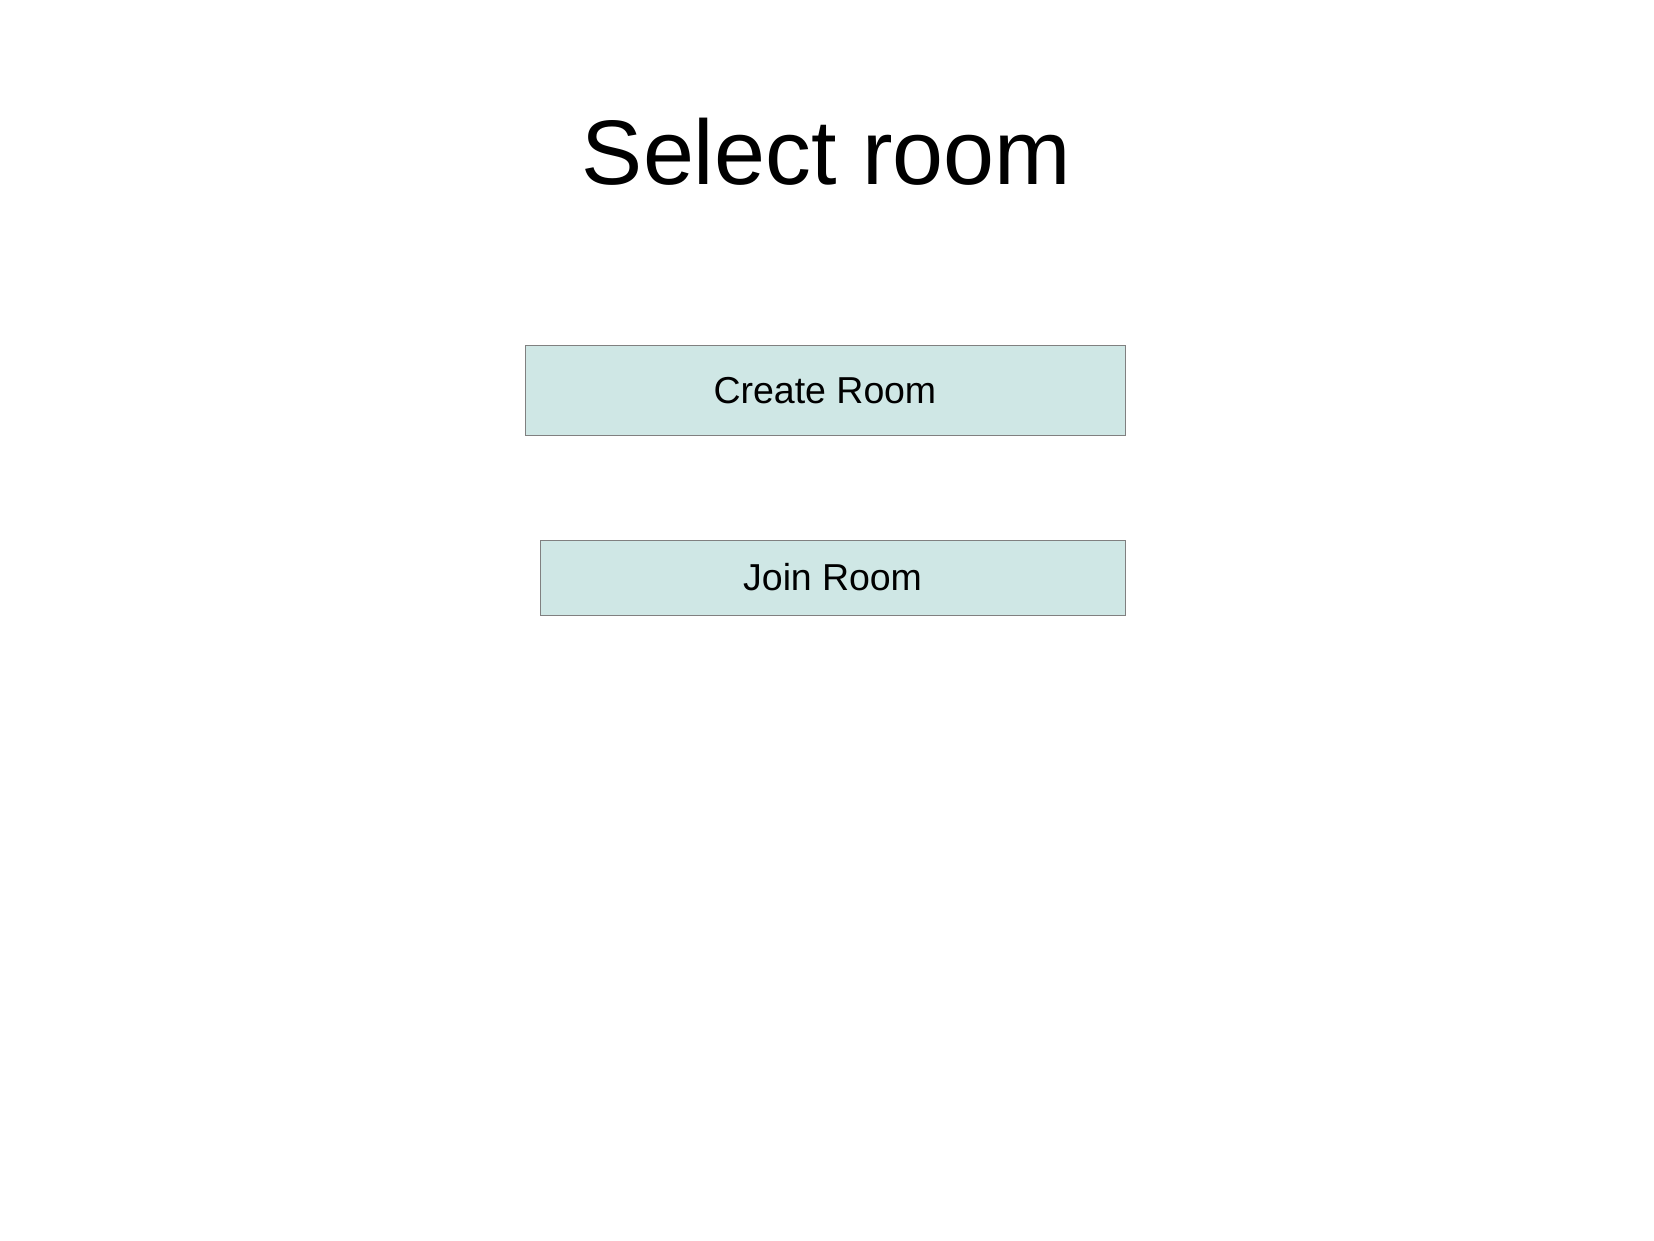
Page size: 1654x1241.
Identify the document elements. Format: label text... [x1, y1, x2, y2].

text_box Create Room [525, 345, 1126, 436]
title Select room [82, 49, 1571, 257]
text_box Join Room [540, 540, 1126, 616]
